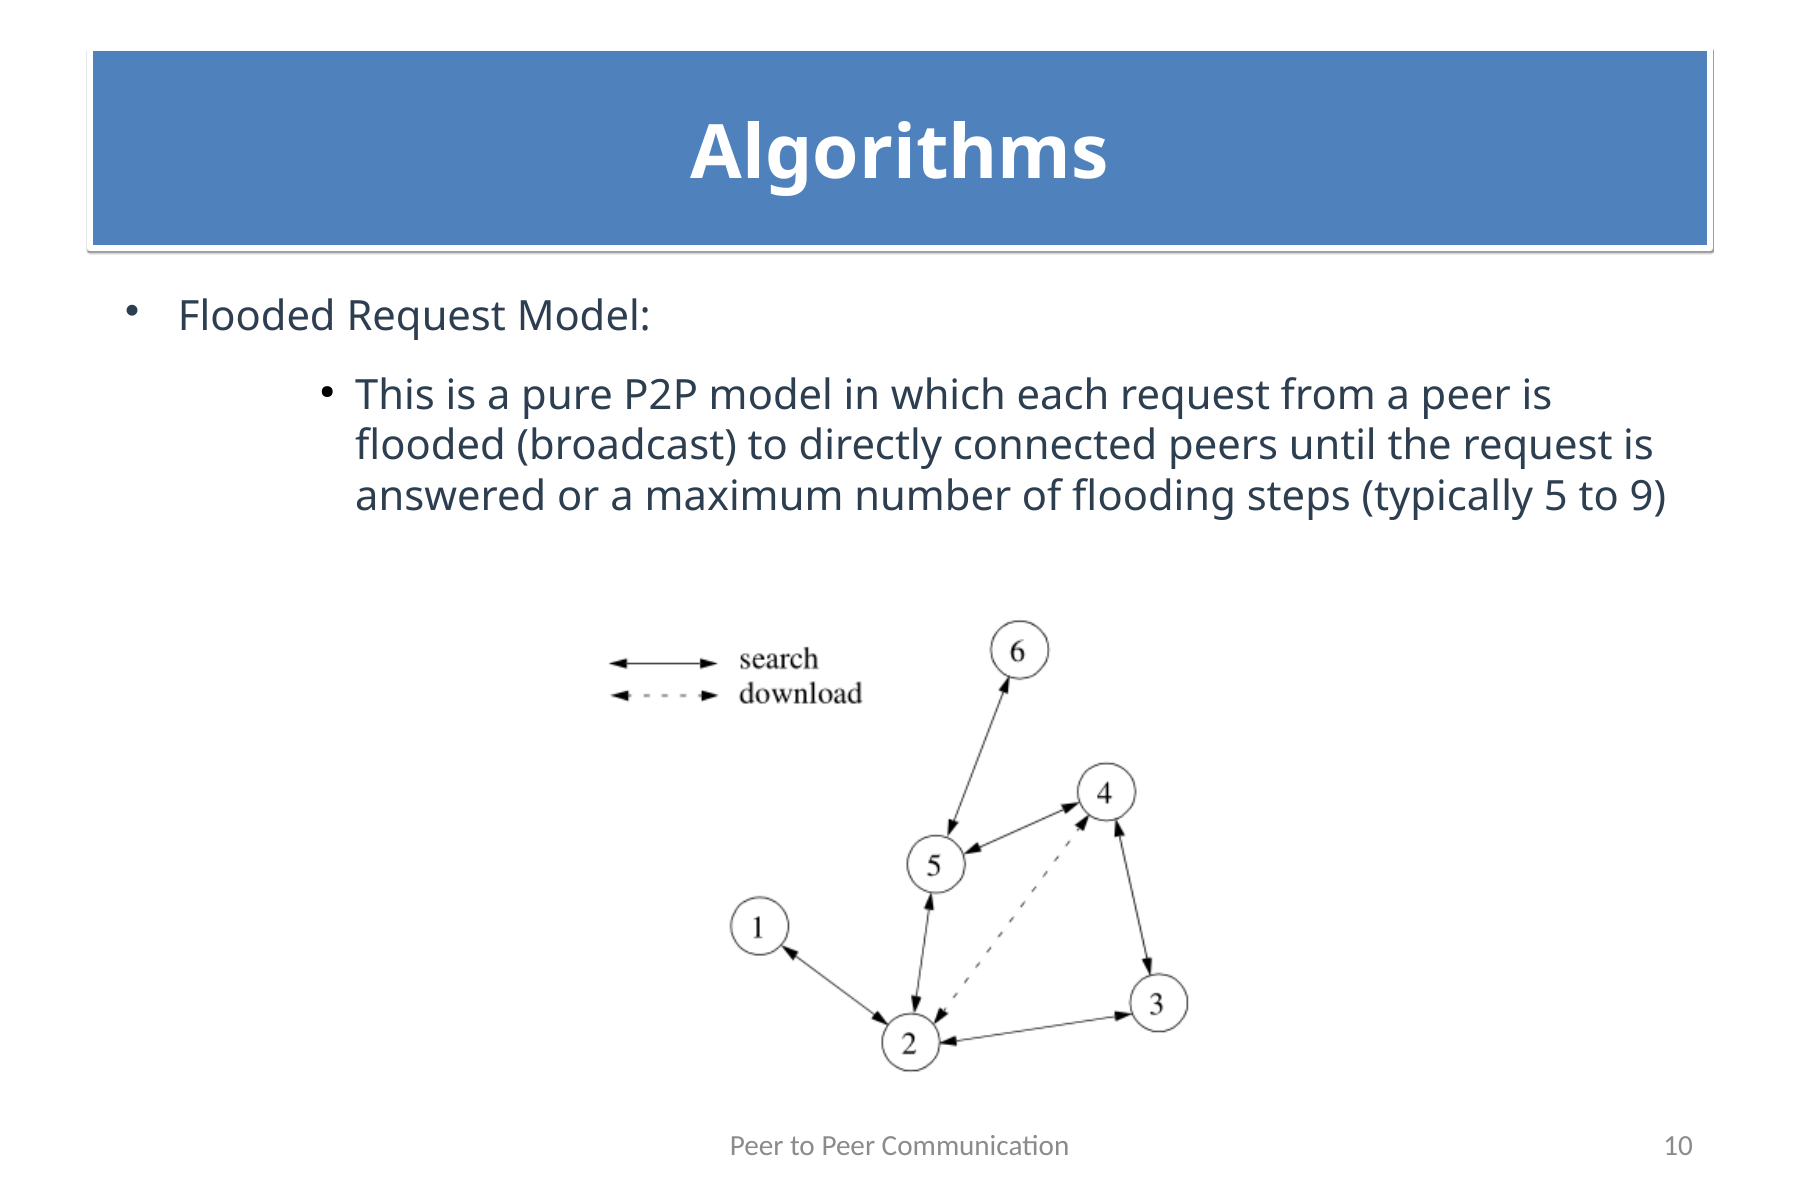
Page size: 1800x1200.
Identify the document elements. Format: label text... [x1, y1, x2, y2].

footer Peer to Peer Communication [615, 1112, 1185, 1177]
list Flooded Request Model: This is a pure P2P model in which each request from a peer is flooded (broadcast) to directly connected peers until the request is answered or a maximum number of flooding steps (typically 5 to 9) [90, 279, 1710, 1072]
slide_number 10 [1290, 1112, 1710, 1177]
title Algorithms [90, 48, 1710, 249]
picture [508, 602, 1229, 1081]
